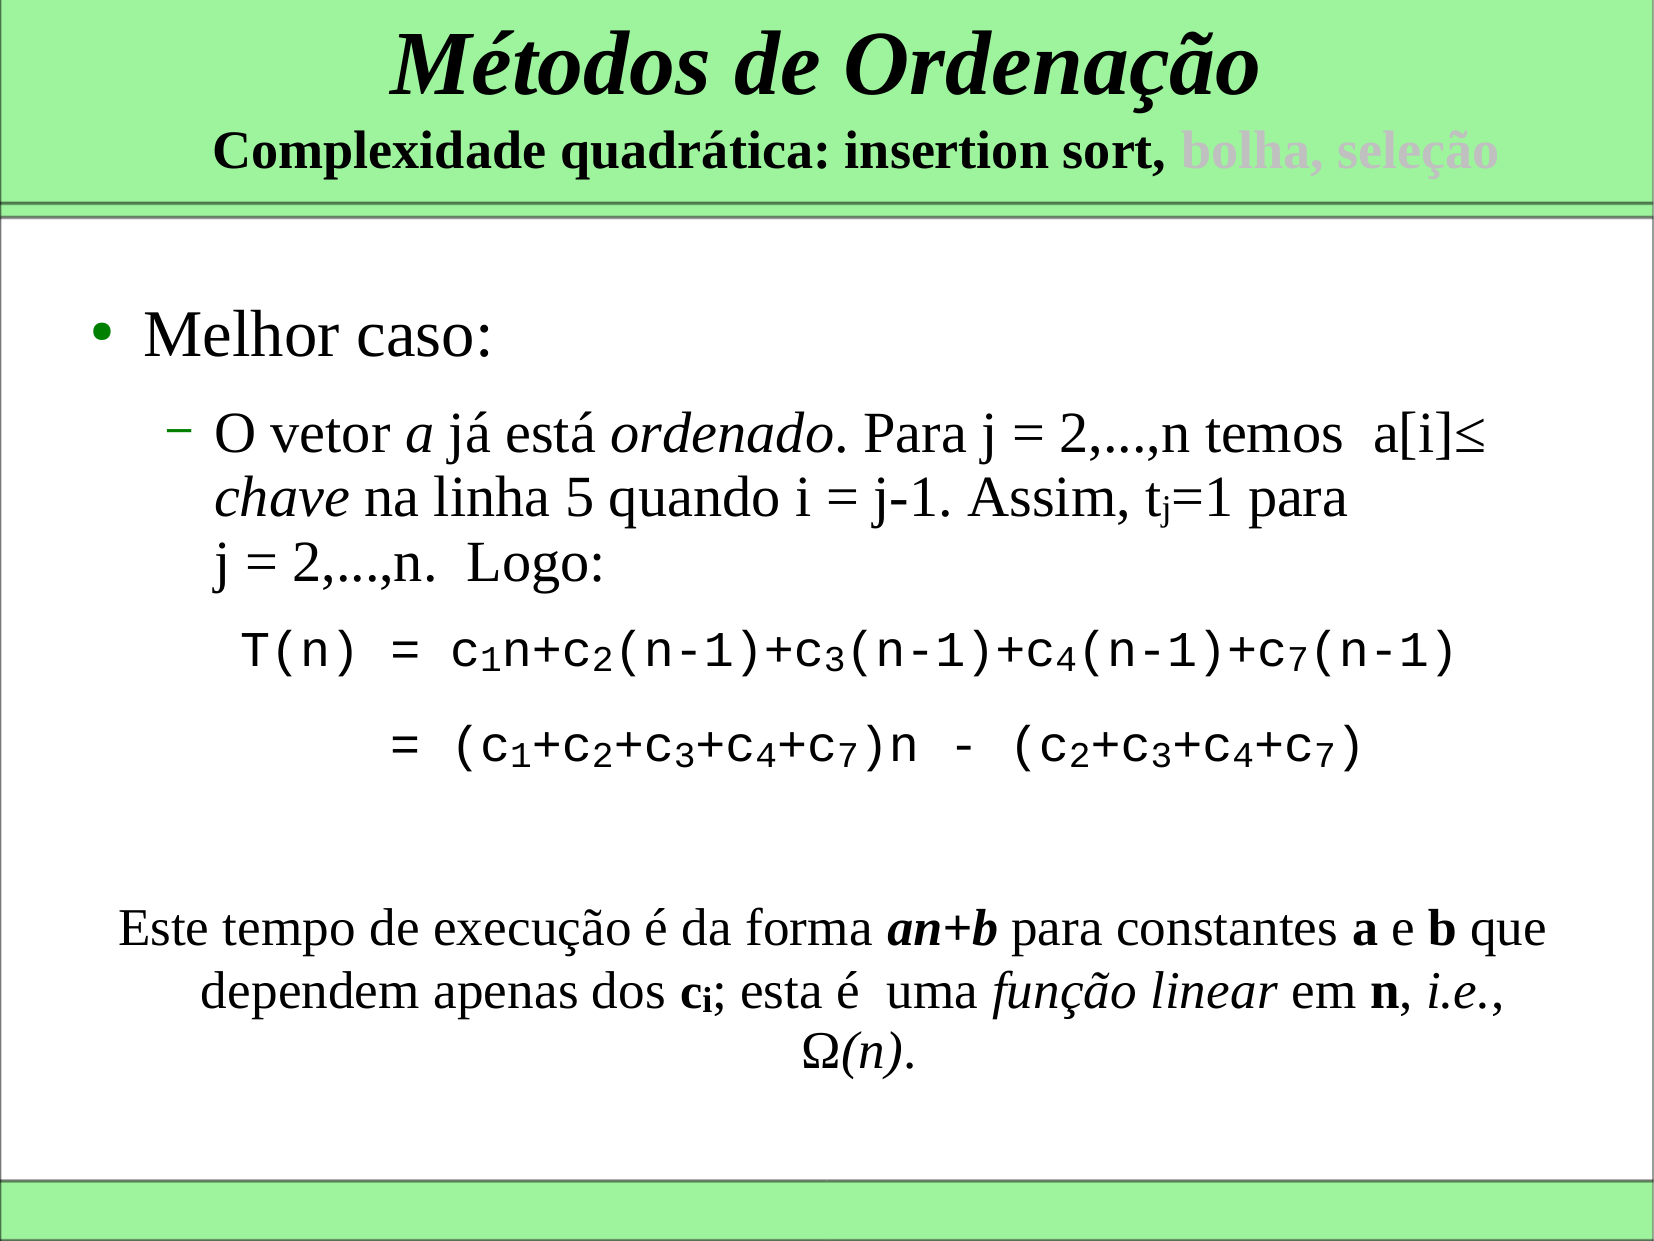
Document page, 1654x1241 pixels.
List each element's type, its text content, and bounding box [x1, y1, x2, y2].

title Métodos de Ordenação [82, 12, 1571, 115]
text_box Complexidade quadrática: insertion sort, bolha, seleção [178, 112, 1514, 188]
picture [0, 0, 1654, 1241]
list Melhor caso: O vetor a já está ordenado. Para j = 2,...,n temos a[i]≤ chave na linha 5 quando i = j-1. Assim, tj=1 para j = 2,...,n. Logo: T(n) = c1n+c2(n-1)+c3(n-1)+c4(n-1)+c7(n-1) = (c1+c2+c3+c4+c7)n - (c2+c3+c4+c7) Este tempo de execução é da forma an+b para constantes a e b que dependem apenas dos ci; esta é uma função linear em n, i.e., Ω(n). [72, 296, 1576, 1163]
